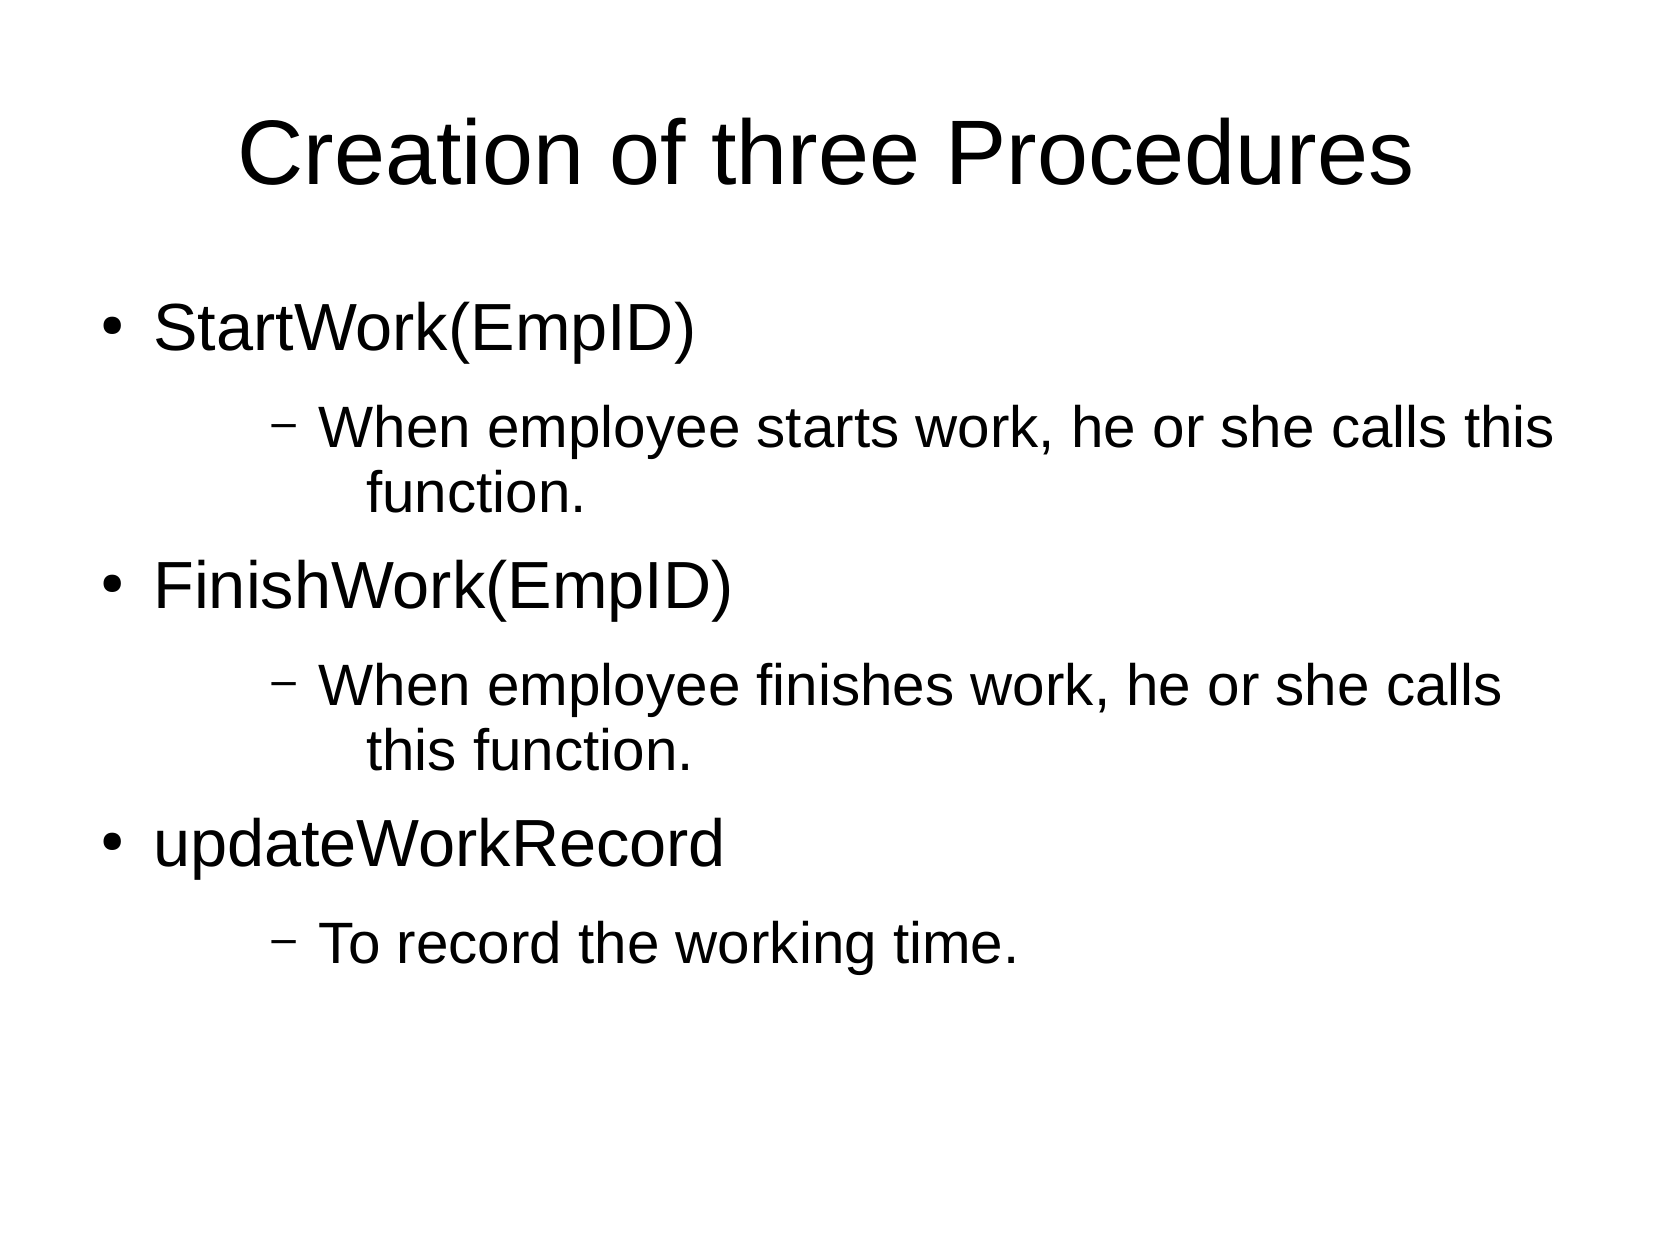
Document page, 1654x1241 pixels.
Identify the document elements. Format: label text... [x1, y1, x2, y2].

title Creation of three Procedures [82, 56, 1571, 250]
list StartWork(EmpID) When employee starts work, he or she calls this function. FinishWork(EmpID) When employee finishes work, he or she calls this function. updateWorkRecord To record the working time. [82, 290, 1571, 1094]
